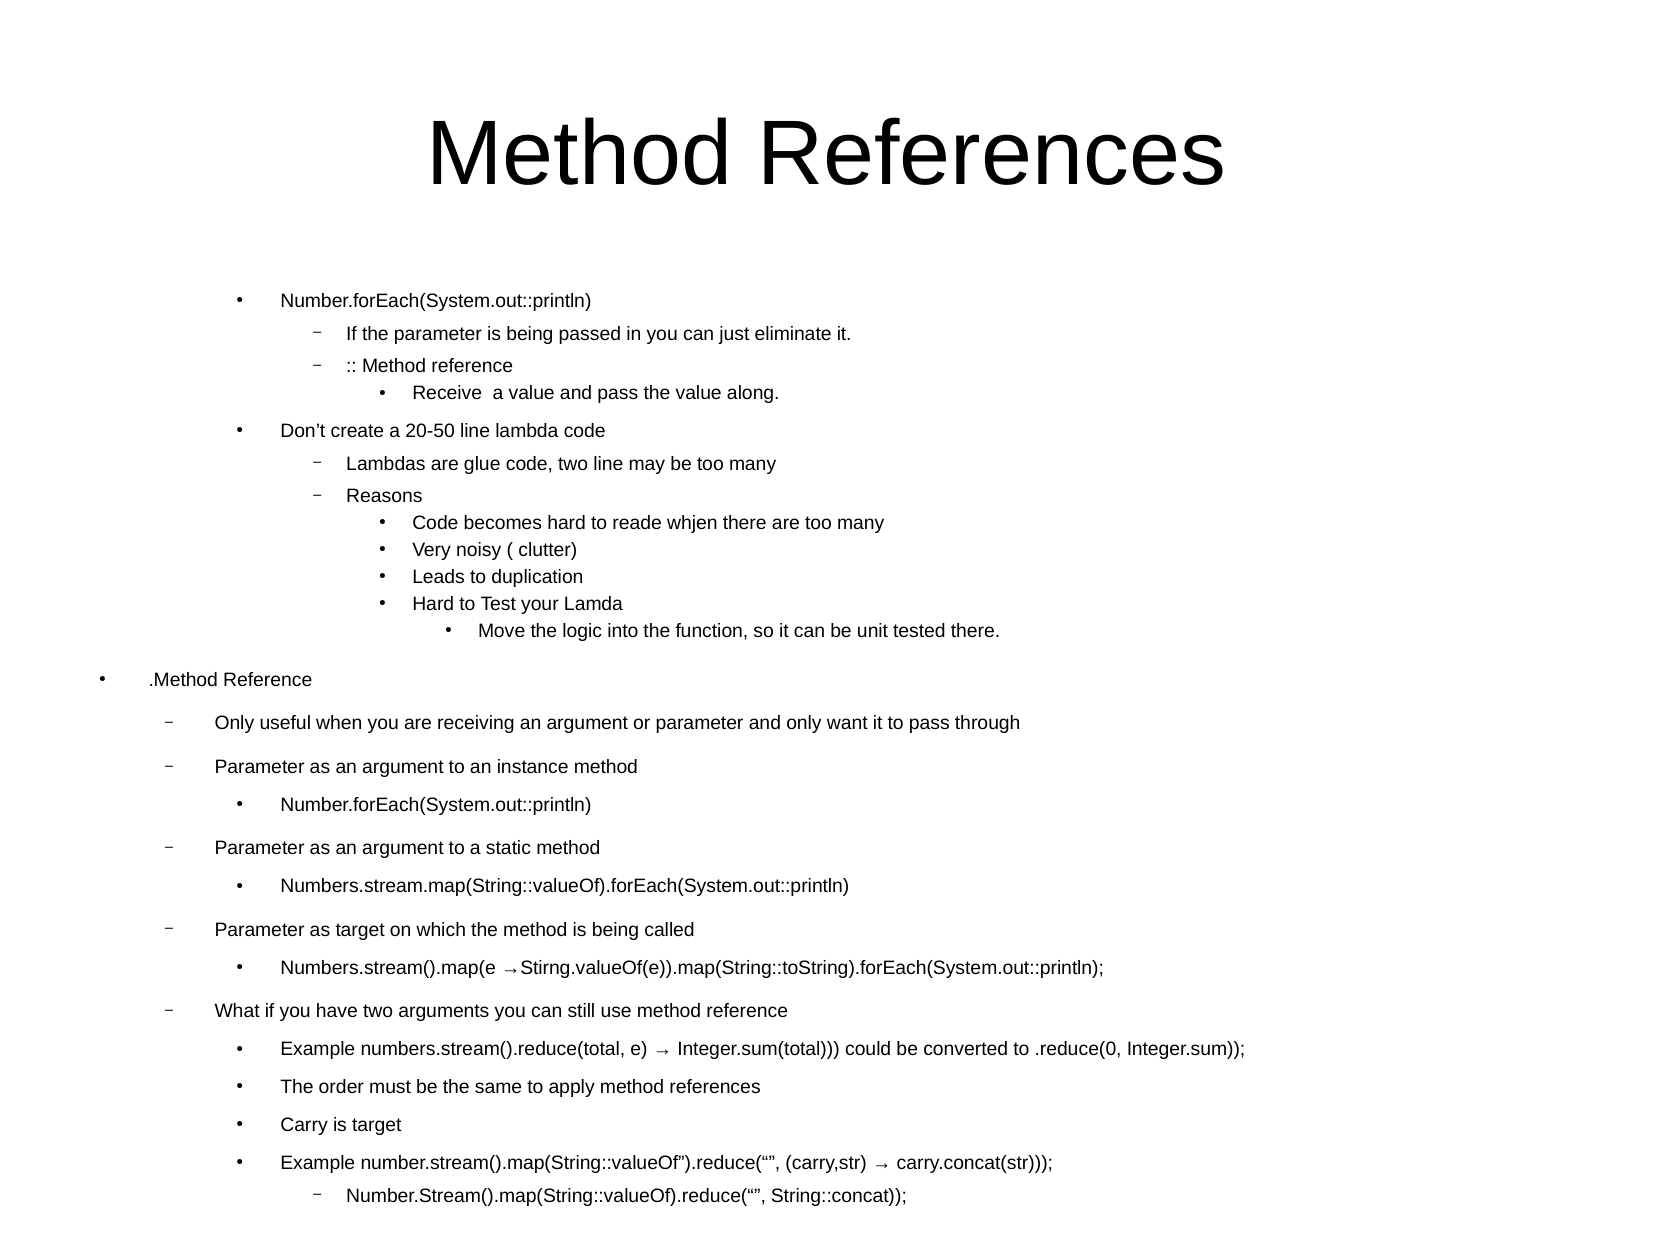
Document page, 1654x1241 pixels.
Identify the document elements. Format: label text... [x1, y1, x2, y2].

title Method References [82, 49, 1571, 257]
list Number.forEach(System.out::println) If the parameter is being passed in you can just eliminate it. :: Method reference Receive a value and pass the value along. Don’t create a 20-50 line lambda code Lambdas are glue code, two line may be too many Reasons Code becomes hard to reade whjen there are too many Very noisy ( clutter) Leads to duplication Hard to Test your Lamda Move the logic into the function, so it can be unit tested there. .Method Reference Only useful when you are receiving an argument or parameter and only want it to pass through Parameter as an argument to an instance method Number.forEach(System.out::println) Parameter as an argument to a static method Numbers.stream.map(String::valueOf).forEach(System.out::println) Parameter as target on which the method is being called Numbers.stream().map(e →Stirng.valueOf(e)).map(String::toString).forEach(System.out::println); What if you have two arguments you can still use method reference Example numbers.stream().reduce(total, e) → Integer.sum(total))) could be converted to .reduce(0, Integer.sum)); The order must be the same to apply method references Carry is target Example number.stream().map(String::valueOf”).reduce(“”, (carry,str) → carry.concat(str))); Number.Stream().map(String::valueOf).reduce(“”, String::concat)); [82, 290, 1571, 1216]
